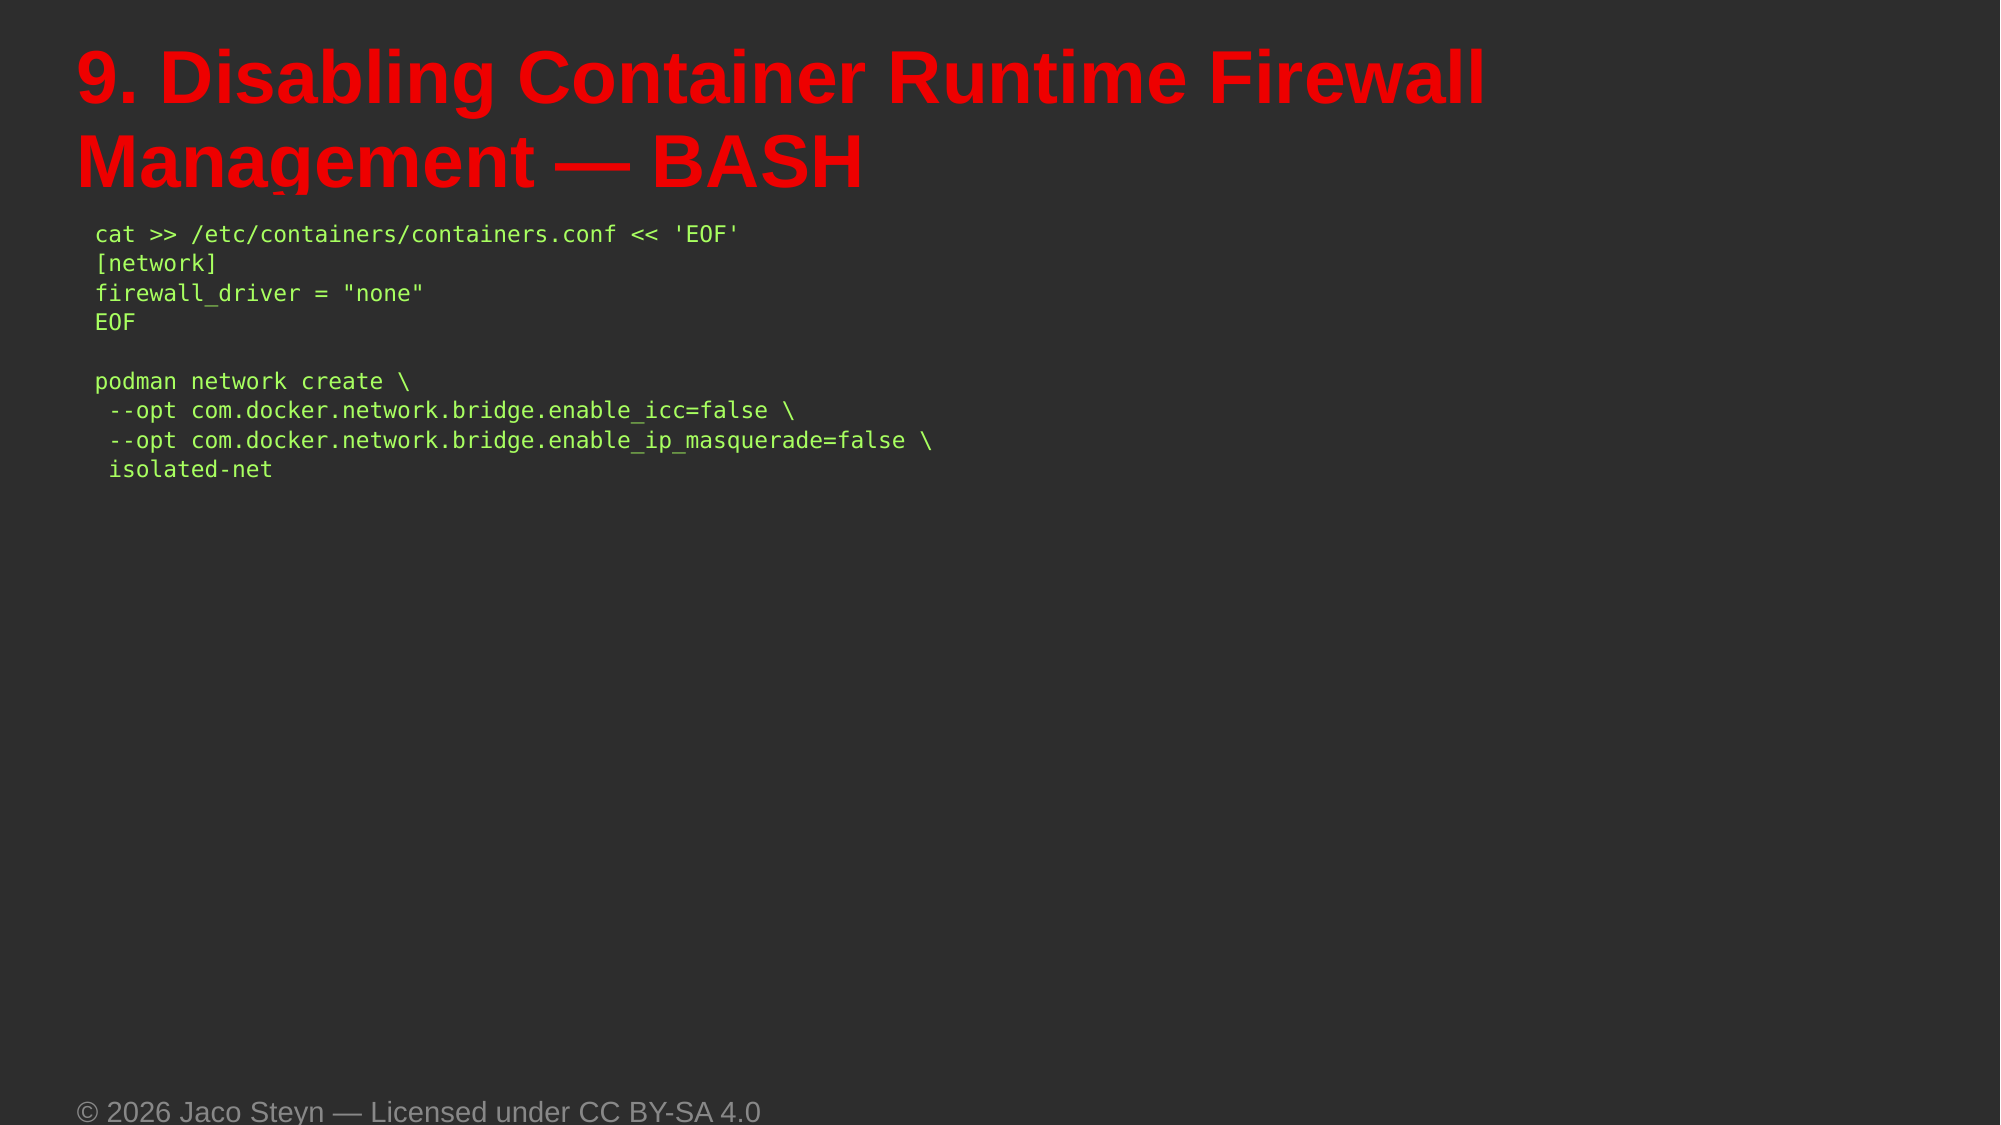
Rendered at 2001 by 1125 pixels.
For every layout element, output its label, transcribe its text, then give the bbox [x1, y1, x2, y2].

text_box 9. Disabling Container Runtime Firewall Management — BASH [59, 23, 1942, 178]
text_box © 2026 Jaco Steyn — Licensed under CC BY-SA 4.0 [59, 1083, 1942, 1120]
text_box cat >> /etc/containers/containers.conf << 'EOF' [network] firewall_driver = "none" EOF podman network create \ --opt com.docker.network.bridge.enable_icc=false \ --opt com.docker.network.bridge.enable_ip_masquerade=false \ isolated-net [59, 194, 1942, 1052]
